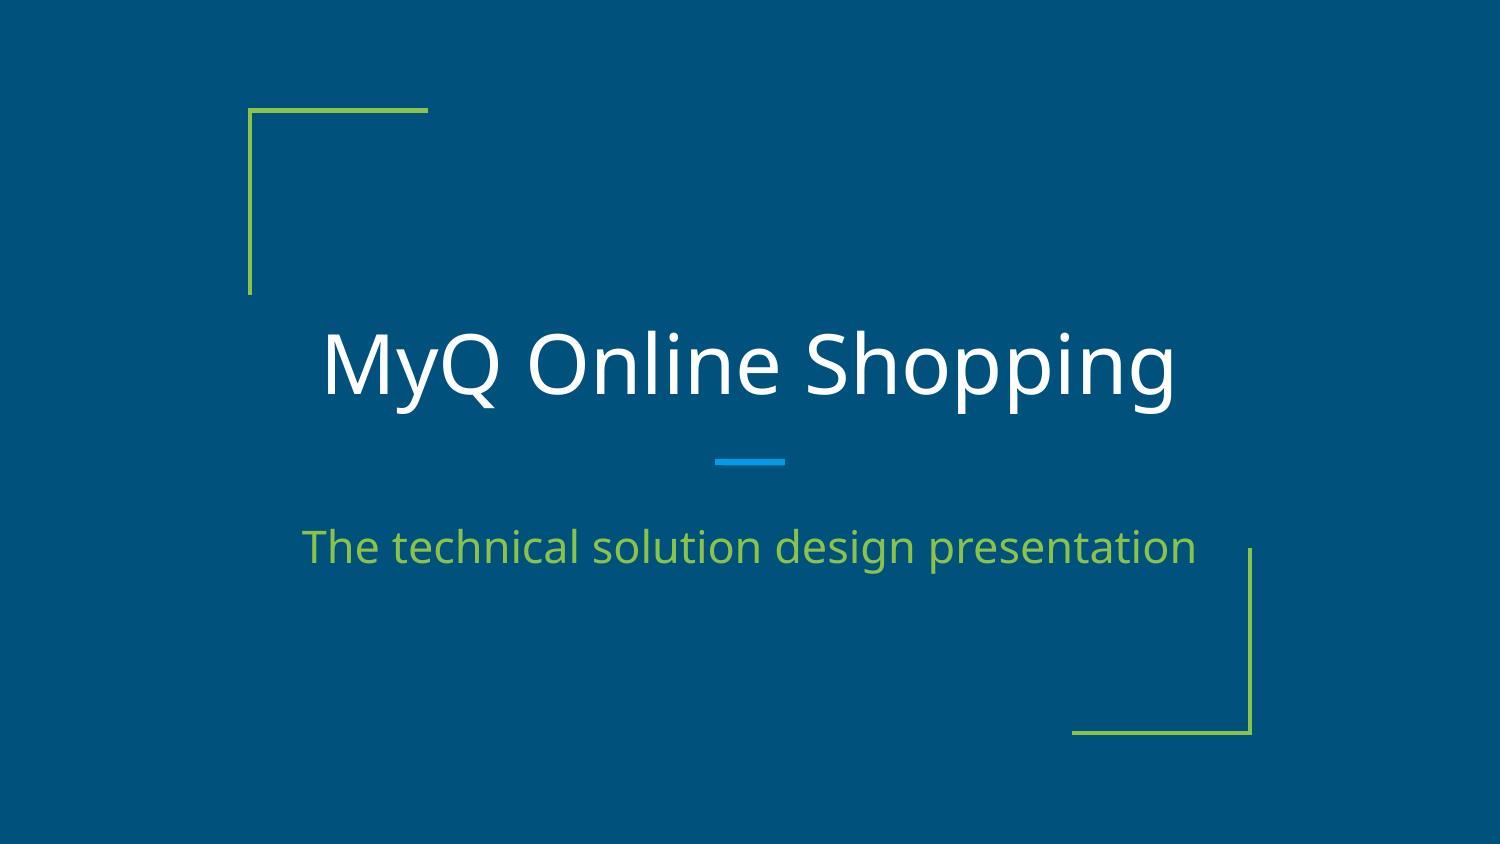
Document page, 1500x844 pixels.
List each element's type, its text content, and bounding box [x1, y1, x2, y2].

subtitle The technical solution design presentation [275, 500, 1225, 650]
title MyQ Online Shopping [275, 195, 1225, 435]
